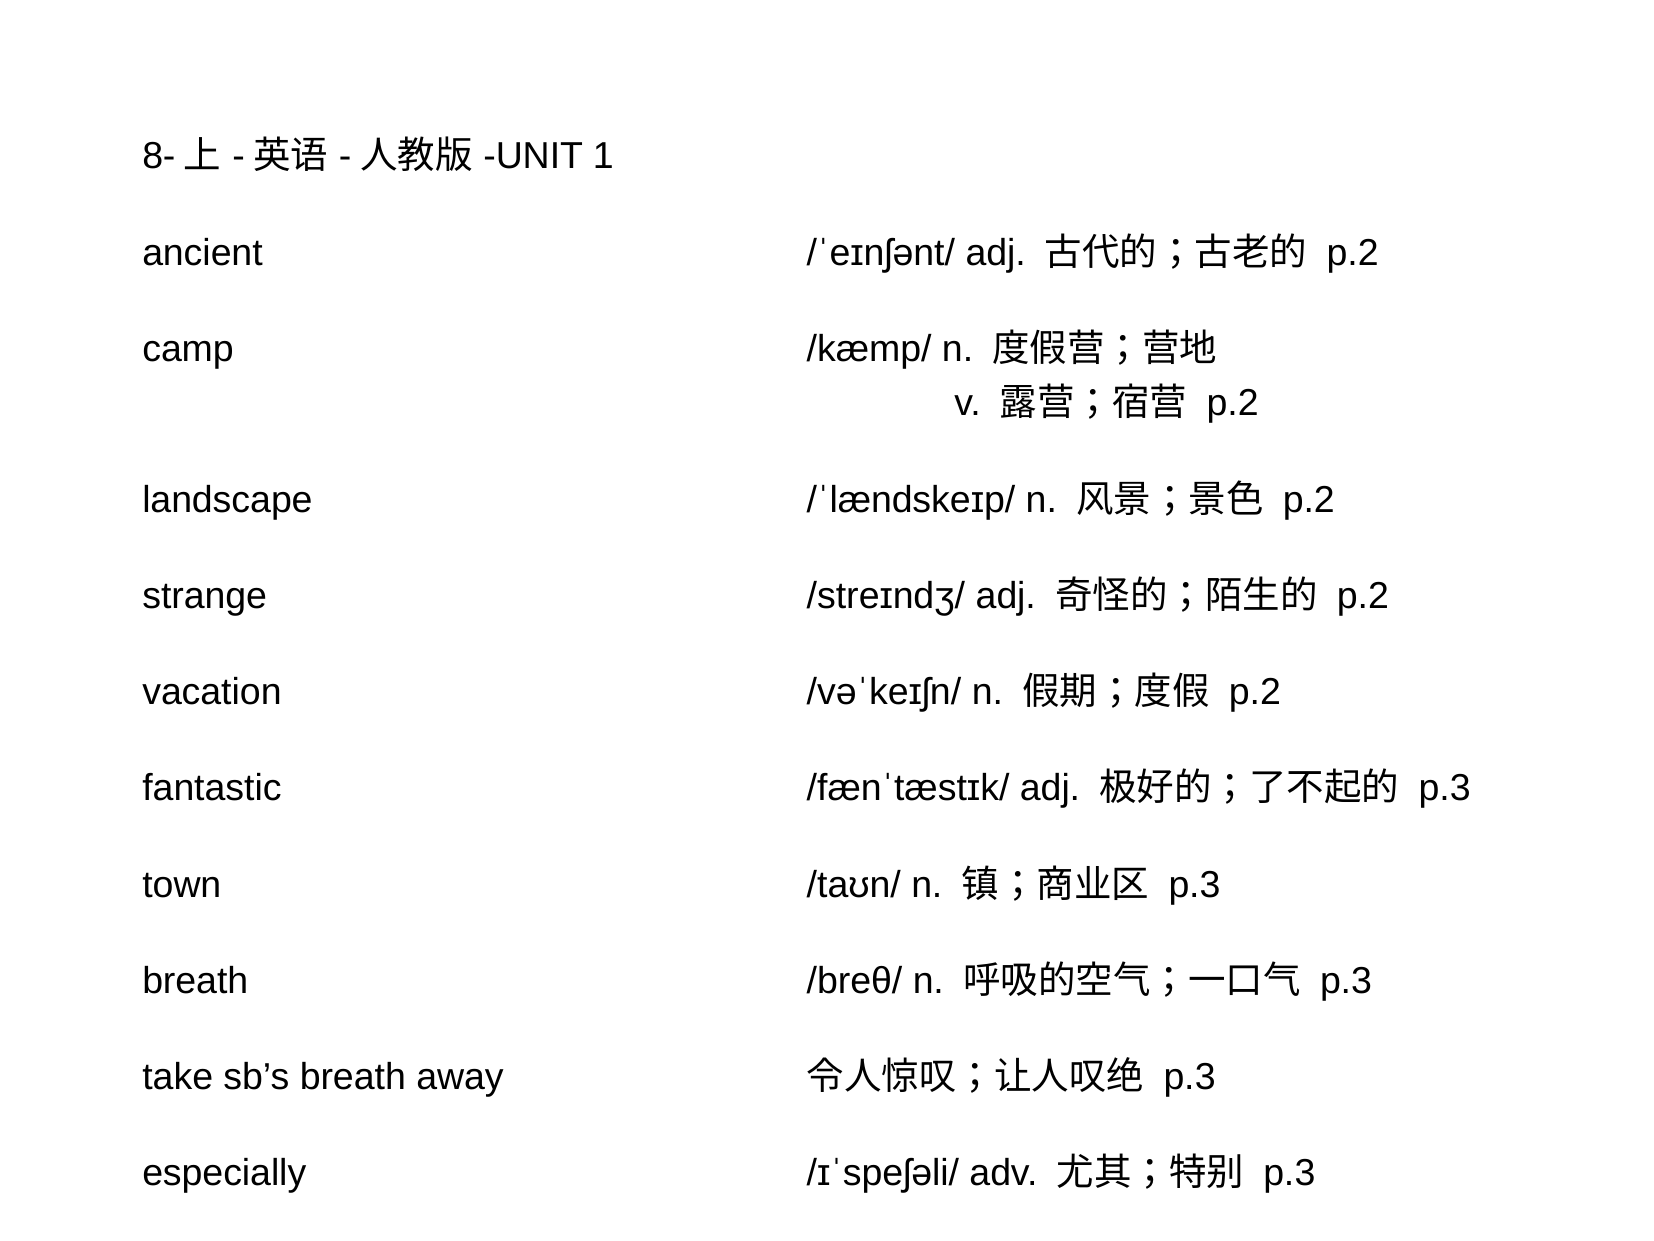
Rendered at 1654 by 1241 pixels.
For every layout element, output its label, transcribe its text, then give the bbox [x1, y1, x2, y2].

text_box 8-上-英语-人教版-UNIT 1 ancient /ˈeɪnʃənt/ adj. 古代的；古老的 p.2 camp /kæmp/ n. 度假营；营地 v. 露营；宿营 p.2 landscape /ˈlændskeɪp/ n. 风景；景色 p.2 strange /streɪndʒ/ adj. 奇怪的；陌生的 p.2 vacation /vəˈkeɪʃn/ n. 假期；度假 p.2 fantastic /fænˈtæstɪk/ adj. 极好的；了不起的 p.3 town /taʊn/ n. 镇；商业区 p.3 breath /breθ/ n. 呼吸的空气；一口气 p.3 take sb’s breath away 令人惊叹；让人叹绝 p.3 especially /ɪˈspeʃəli/ adv. 尤其；特别 p.3 [127, 118, 1506, 1093]
text_box [177, 0, 1565, 1241]
